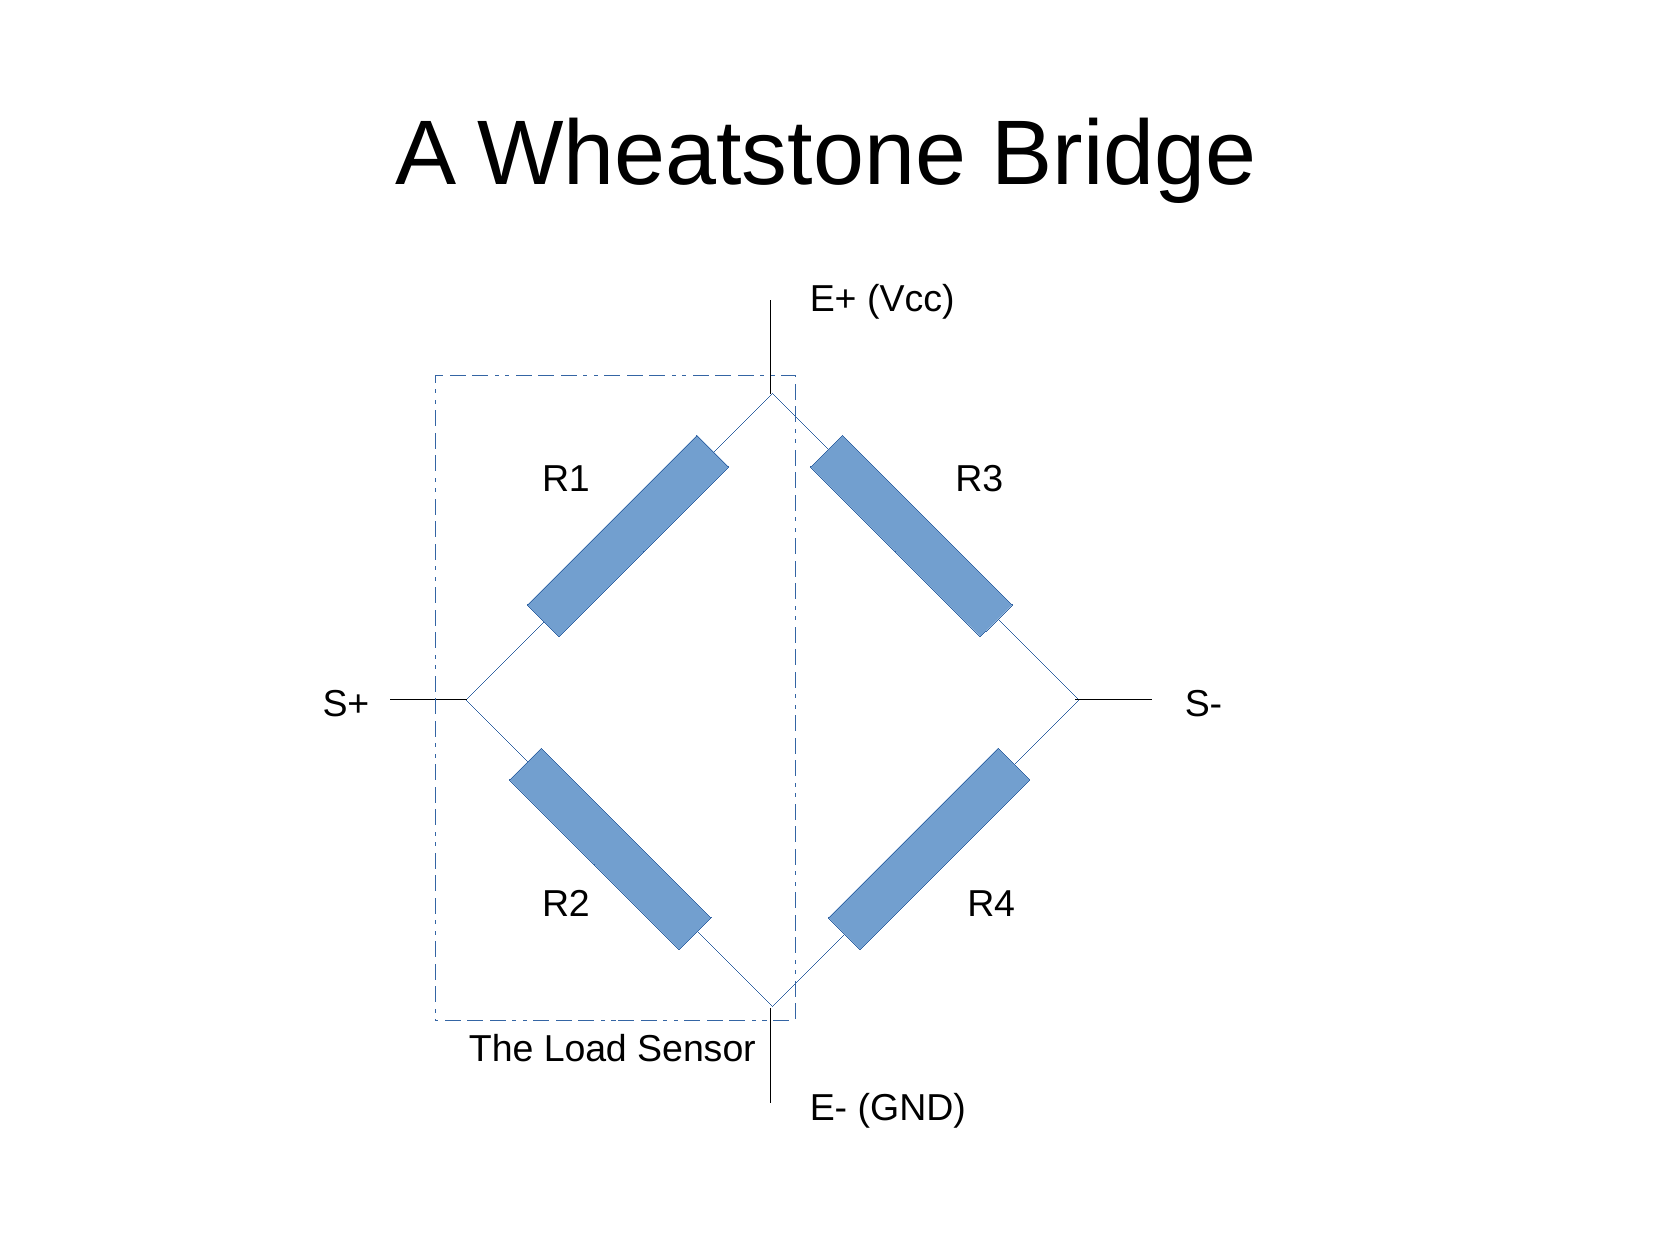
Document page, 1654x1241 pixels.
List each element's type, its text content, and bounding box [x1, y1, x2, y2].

text_box E+ (Vcc) [795, 270, 970, 327]
text_box [810, 435, 1013, 637]
text_box [527, 435, 729, 637]
text_box R4 [952, 875, 1030, 933]
text_box S- [1170, 675, 1238, 732]
text_box [828, 748, 1030, 950]
text_box E- (GND) [795, 1079, 981, 1136]
text_box R1 [527, 450, 605, 507]
text_box The Load Sensor [454, 1020, 771, 1077]
text_box [509, 748, 712, 950]
title A Wheatstone Bridge [82, 49, 1571, 257]
text_box S+ [307, 675, 385, 732]
text_box R2 [527, 875, 605, 933]
text_box R3 [940, 450, 1019, 507]
